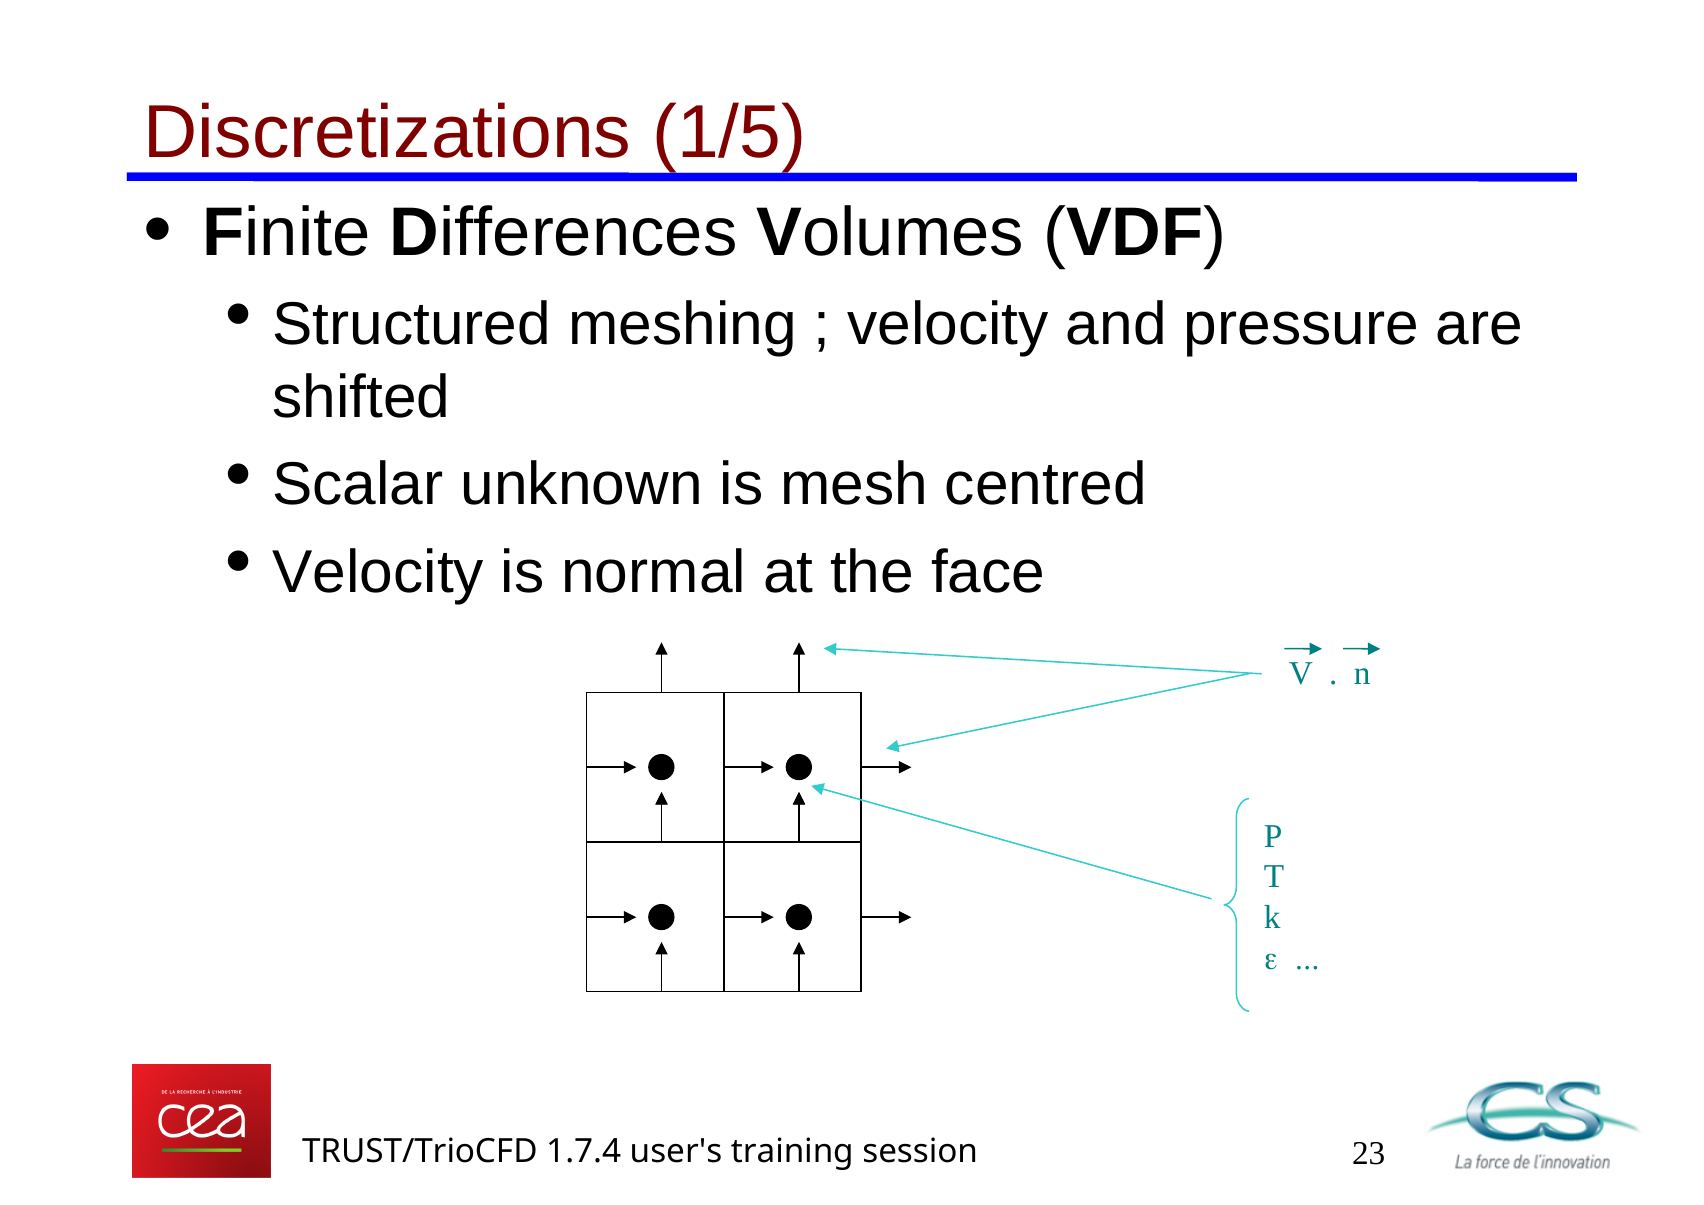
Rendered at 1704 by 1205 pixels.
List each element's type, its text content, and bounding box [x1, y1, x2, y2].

picture [132, 1064, 271, 1178]
text_box [586, 692, 862, 992]
picture [1423, 1072, 1648, 1179]
list Finite Differences Volumes (VDF) Structured meshing ; velocity and pressure are shifted Scalar unknown is mesh centred Velocity is normal at the face [127, 181, 1577, 903]
text_box V . n [1273, 661, 1450, 697]
text_box P T k  [1248, 823, 1424, 982]
title Discretizations (1/5) [127, 39, 1577, 172]
